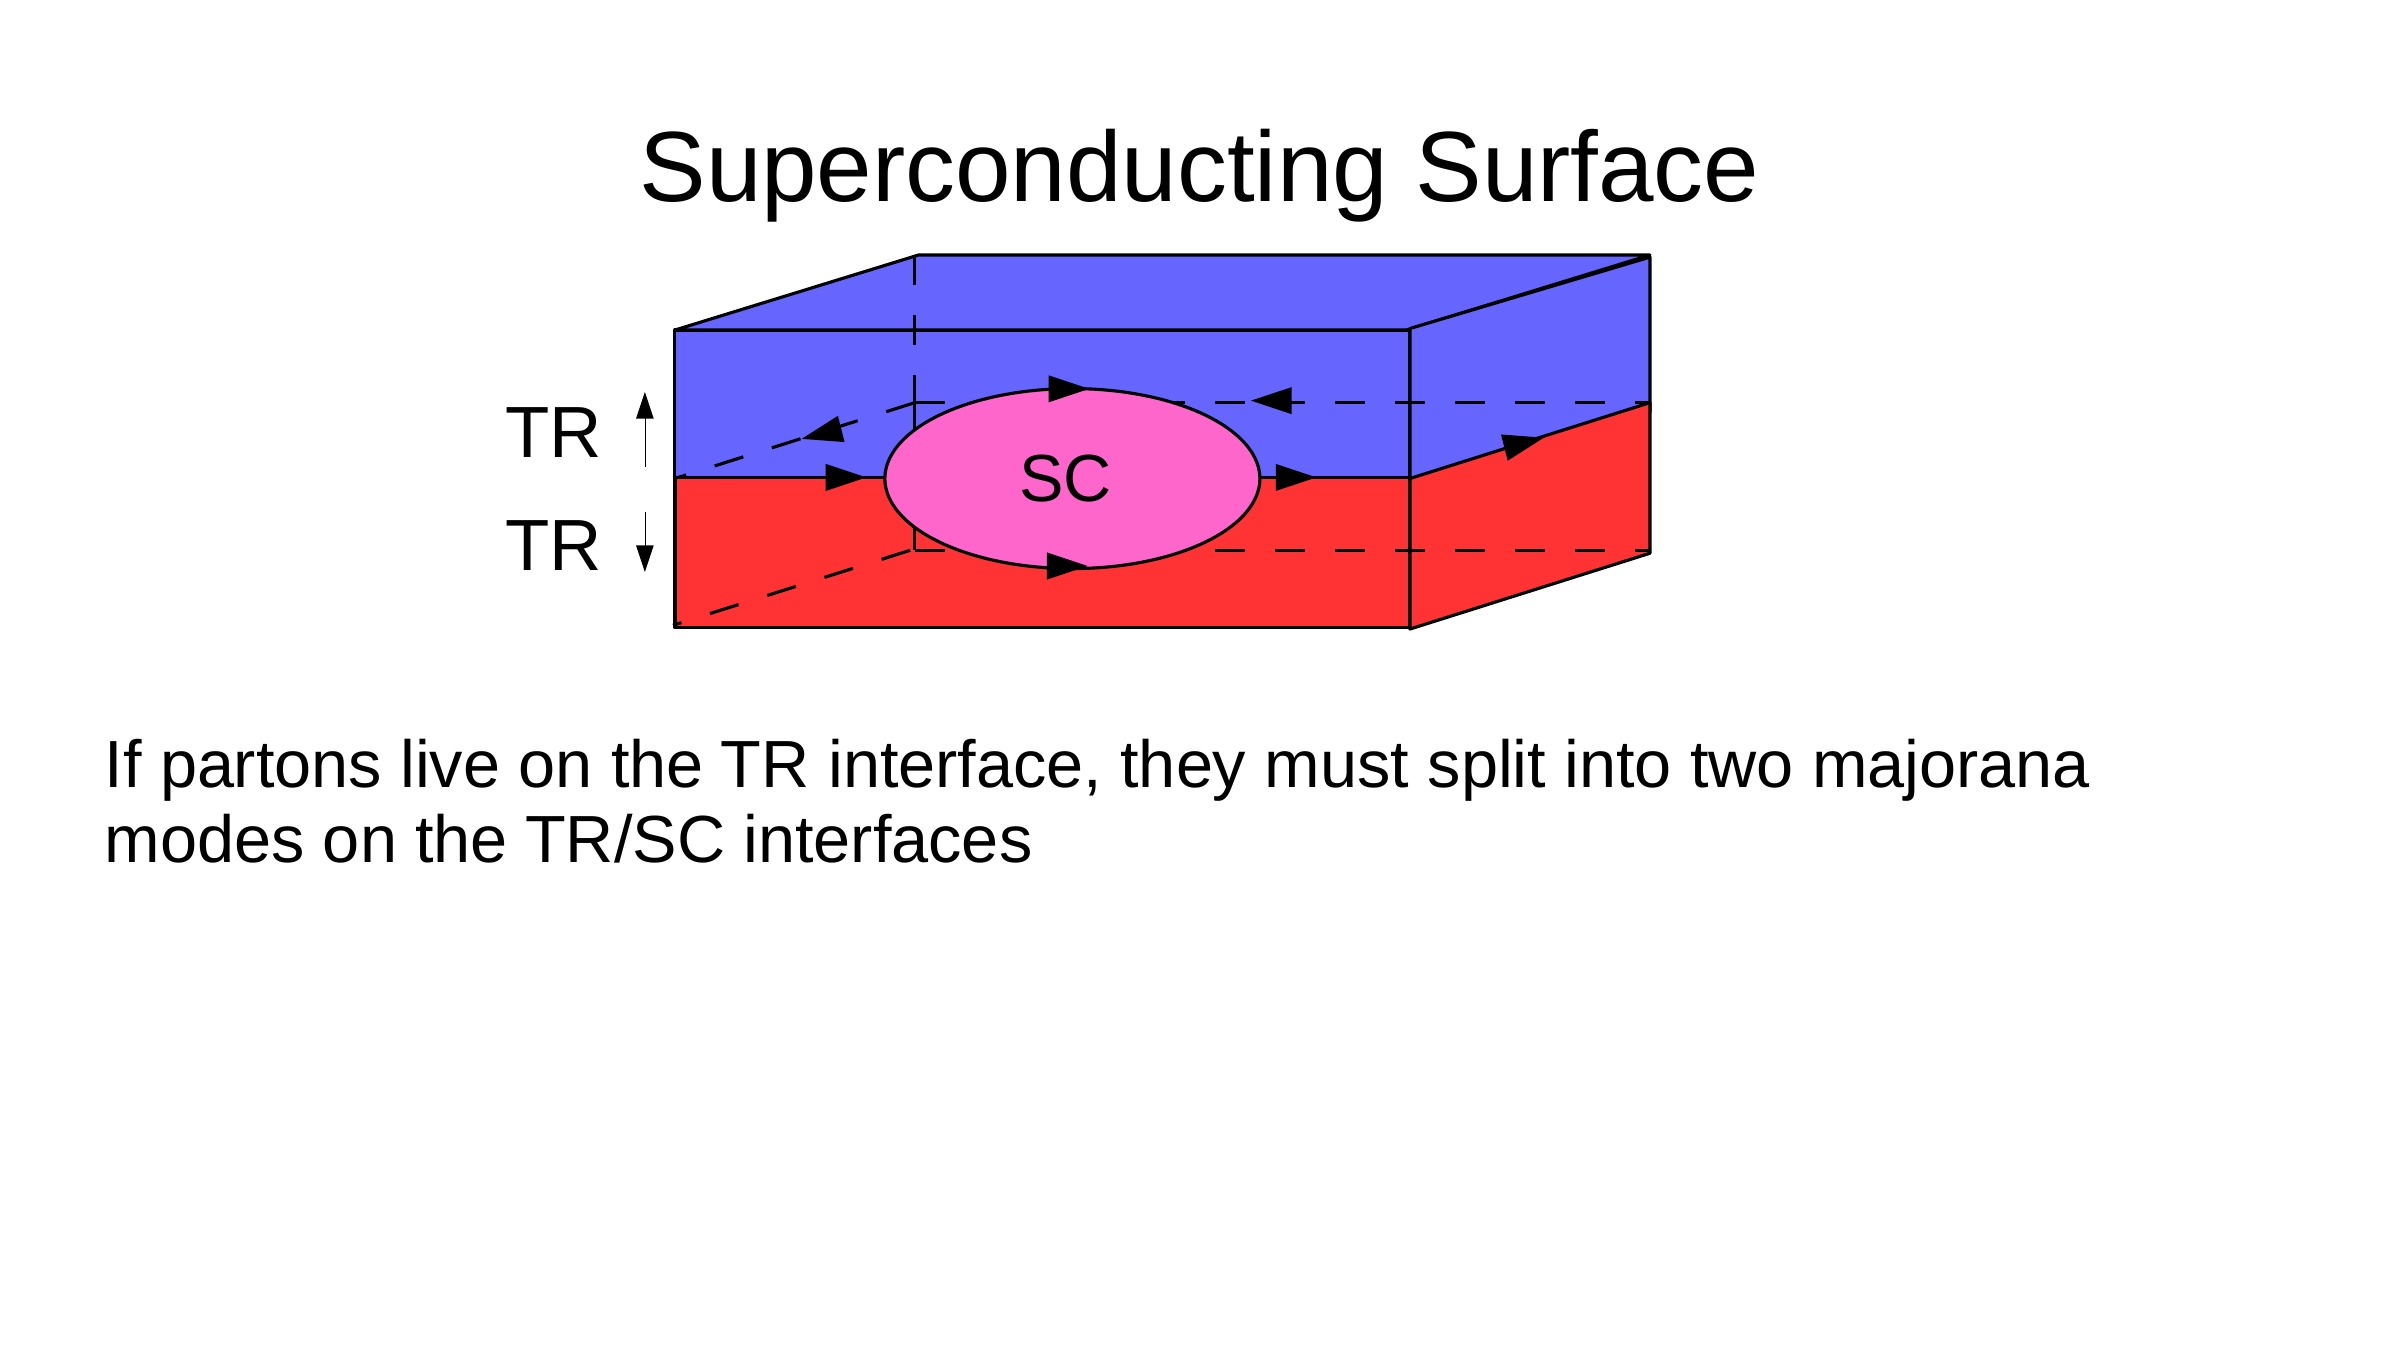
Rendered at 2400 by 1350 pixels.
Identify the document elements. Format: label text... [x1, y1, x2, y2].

list TR TR [434, 391, 825, 720]
text_box SC [1004, 433, 1485, 523]
text_box If partons live on the TR interface, they must split into two majorana modes on the TR/SC interfaces [90, 720, 2221, 884]
text_box [674, 254, 1651, 630]
title Superconducting Surface [120, 53, 2280, 280]
